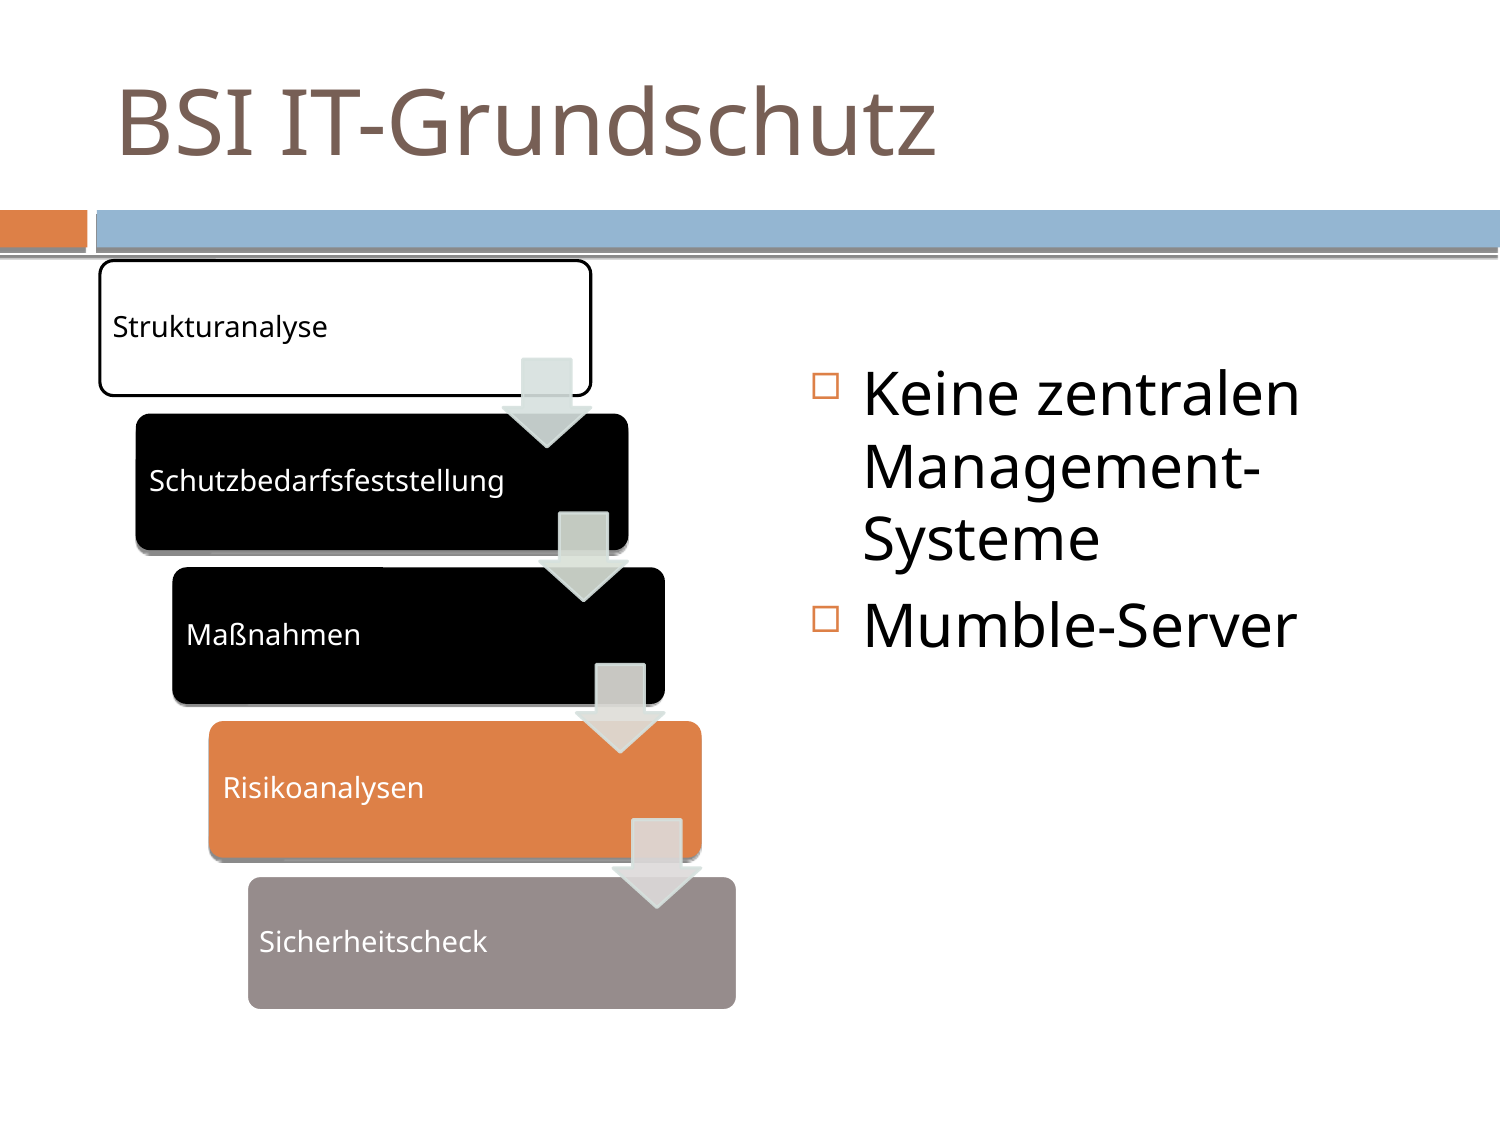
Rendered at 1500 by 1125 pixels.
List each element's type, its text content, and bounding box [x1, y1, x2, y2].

text_box Maßnahmen [173, 568, 665, 704]
title BSI IT-Grundschutz [99, 37, 1438, 200]
text_box [613, 819, 701, 908]
text_box Strukturanalyse [99, 260, 591, 396]
text_box [576, 664, 665, 753]
text_box Schutzbedarfsfeststellung [136, 414, 628, 550]
text_box Risikoanalysen [209, 721, 701, 857]
text_box [503, 359, 591, 447]
text_box [539, 513, 628, 601]
text_box Sicherheitscheck [246, 875, 738, 1011]
list Keine zentralen Management-Systeme Mumble-Server [794, 260, 1433, 1011]
